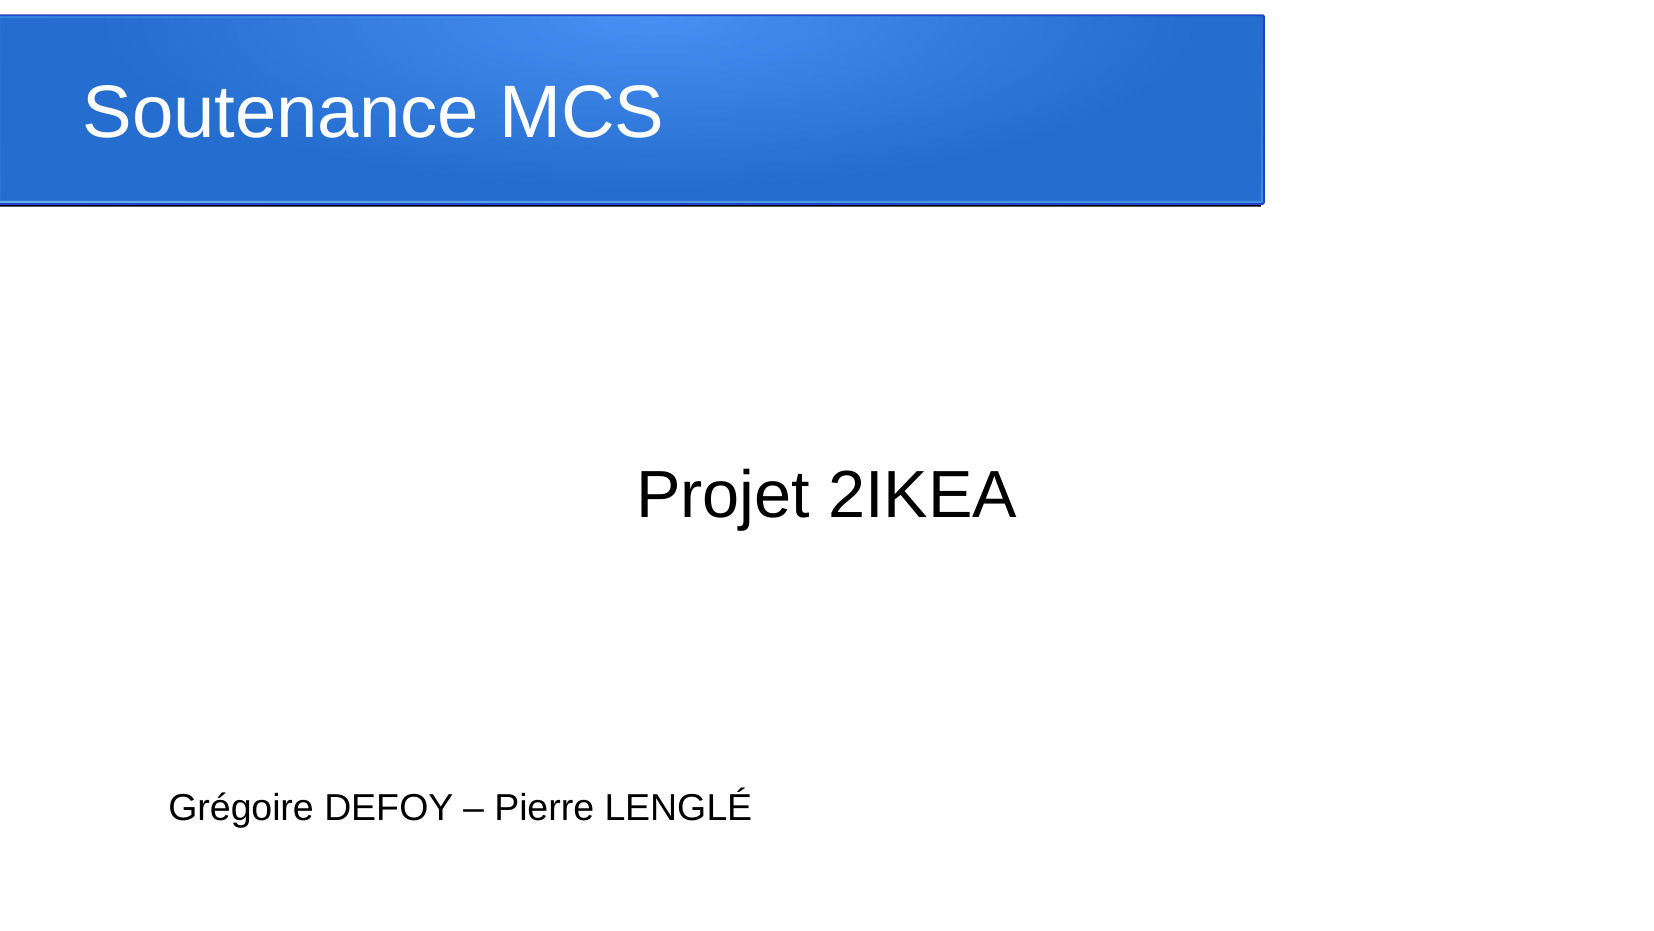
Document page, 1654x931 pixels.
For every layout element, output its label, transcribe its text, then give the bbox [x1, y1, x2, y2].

text_box Grégoire DEFOY – Pierre LENGLÉ [153, 779, 945, 837]
title Soutenance MCS [82, 35, 1235, 189]
subtitle Projet 2IKEA [82, 224, 1571, 764]
